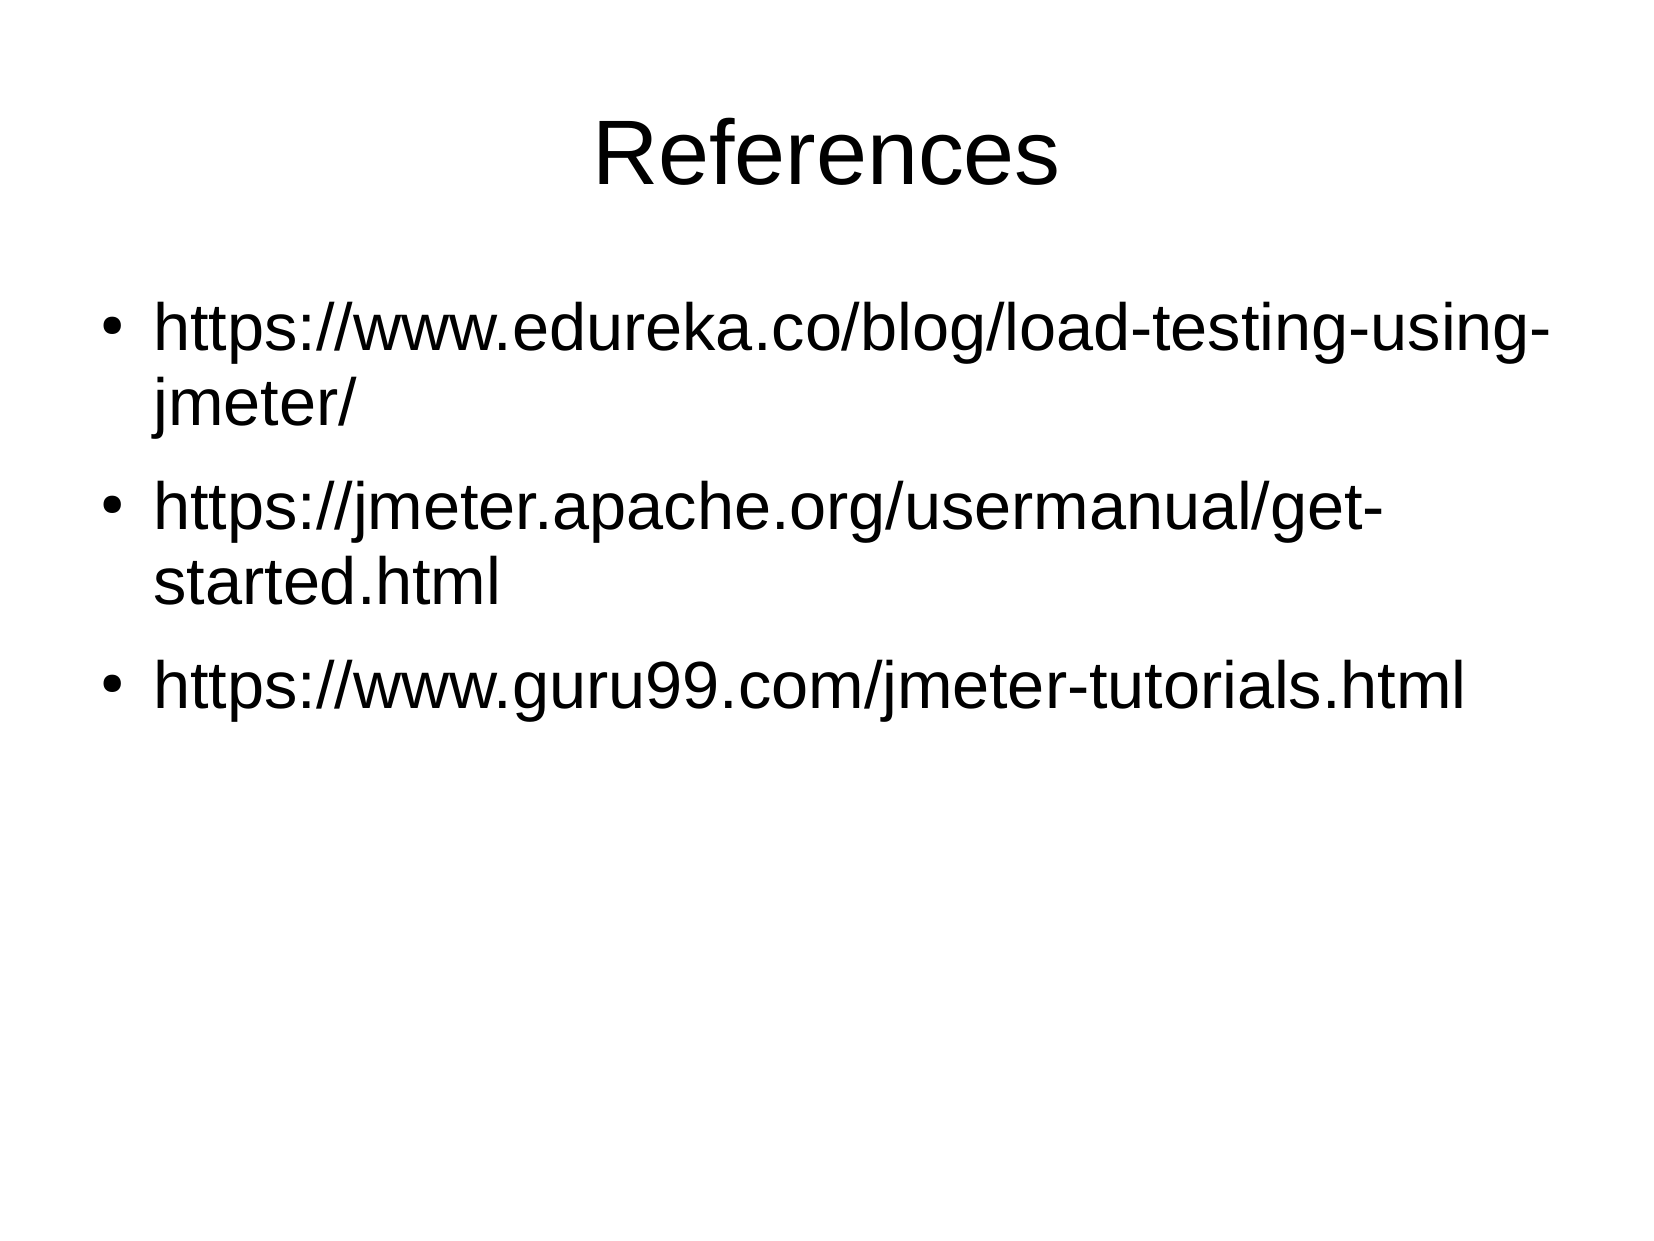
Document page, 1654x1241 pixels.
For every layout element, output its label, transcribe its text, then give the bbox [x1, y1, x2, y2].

title References [82, 49, 1571, 257]
list https://www.edureka.co/blog/load-testing-using-jmeter/ https://jmeter.apache.org/usermanual/get-started.html https://www.guru99.com/jmeter-tutorials.html [82, 290, 1571, 1109]
